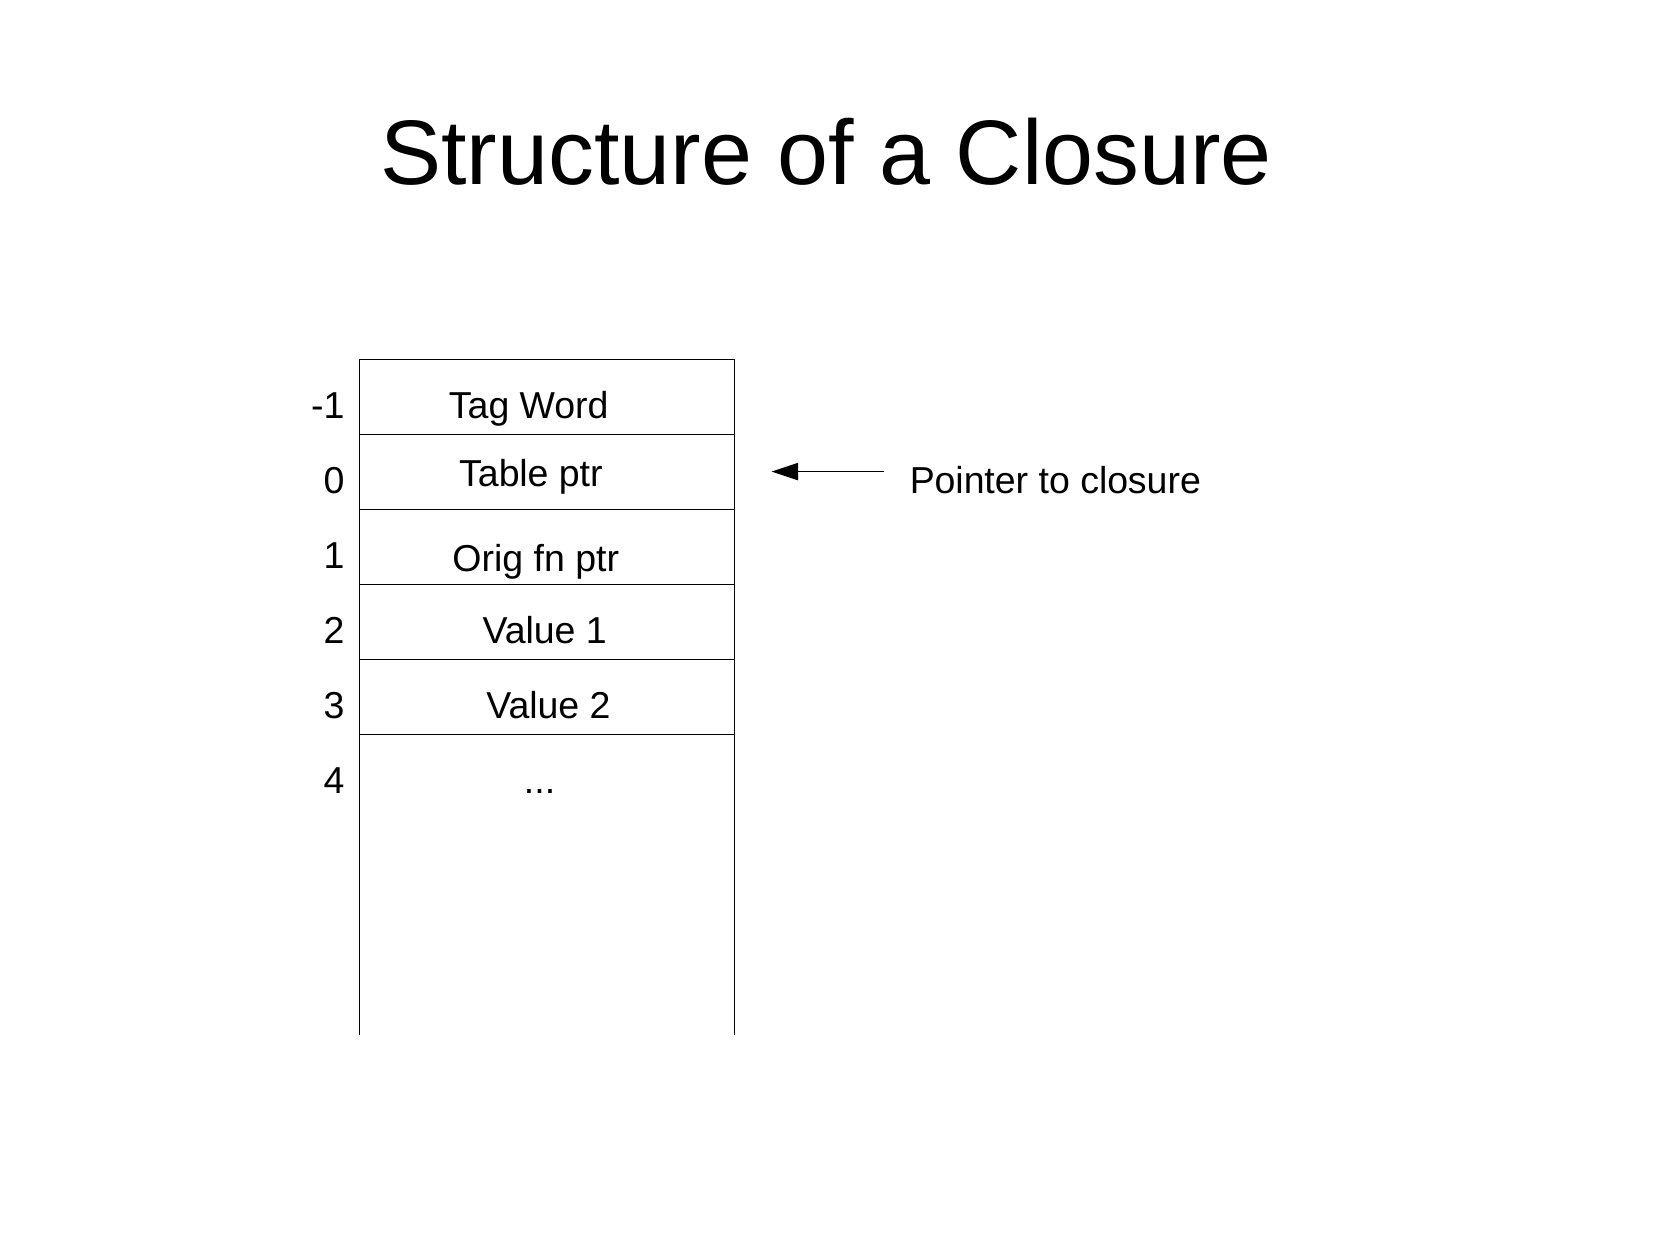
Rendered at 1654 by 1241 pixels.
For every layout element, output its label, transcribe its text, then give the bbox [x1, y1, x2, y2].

text_box 4 [308, 752, 360, 810]
text_box 3 [308, 677, 360, 735]
text_box Value 1 [467, 602, 622, 660]
list [82, 290, 1571, 1109]
text_box Tag Word [434, 377, 624, 434]
text_box Value 2 [471, 677, 626, 735]
title Structure of a Closure [82, 49, 1571, 257]
text_box 0 [308, 452, 360, 510]
text_box Orig fn ptr [437, 529, 635, 584]
text_box -1 [296, 377, 360, 435]
text_box ... [509, 752, 571, 810]
text_box Pointer to closure [895, 452, 1217, 510]
text_box 1 [308, 527, 360, 585]
text_box 2 [308, 602, 360, 660]
text_box Table ptr [444, 445, 618, 503]
